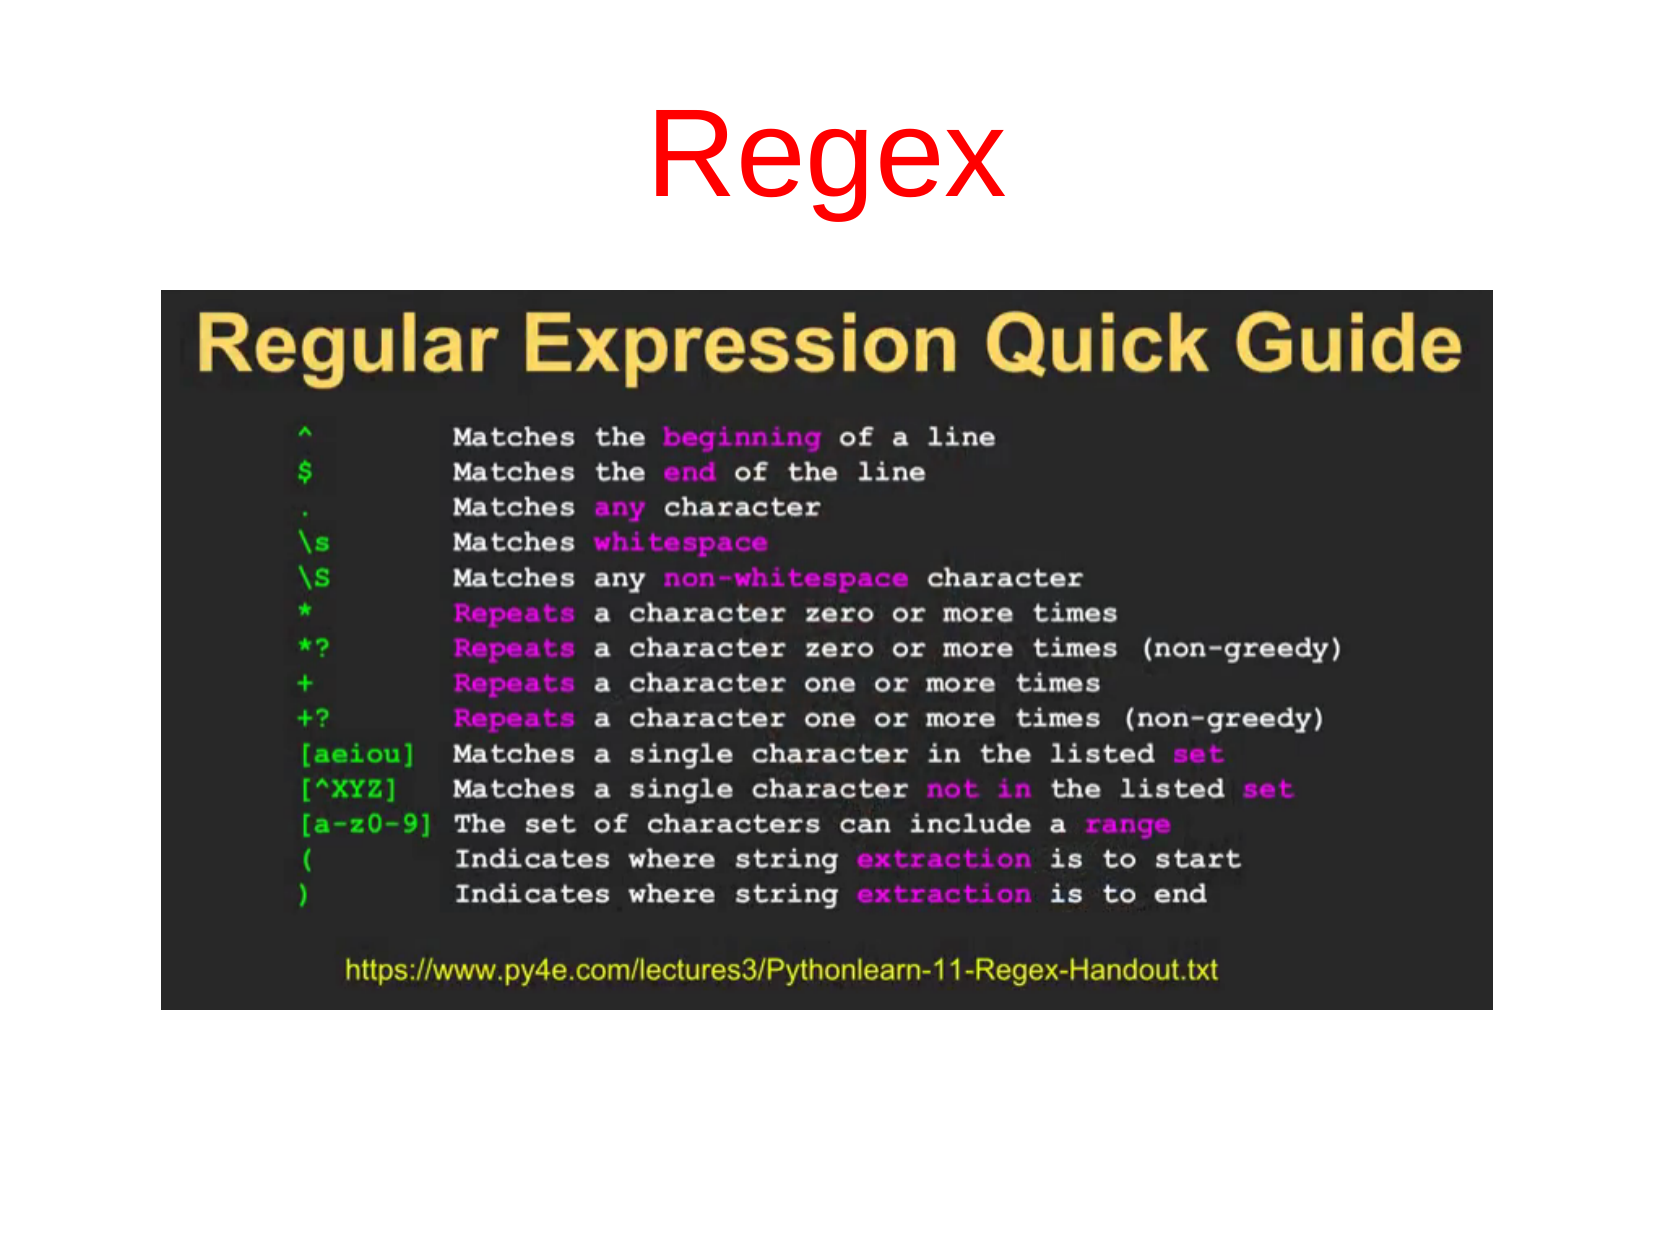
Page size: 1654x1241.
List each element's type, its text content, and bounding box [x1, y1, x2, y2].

title Regex [82, 49, 1571, 257]
picture [161, 290, 1493, 1010]
